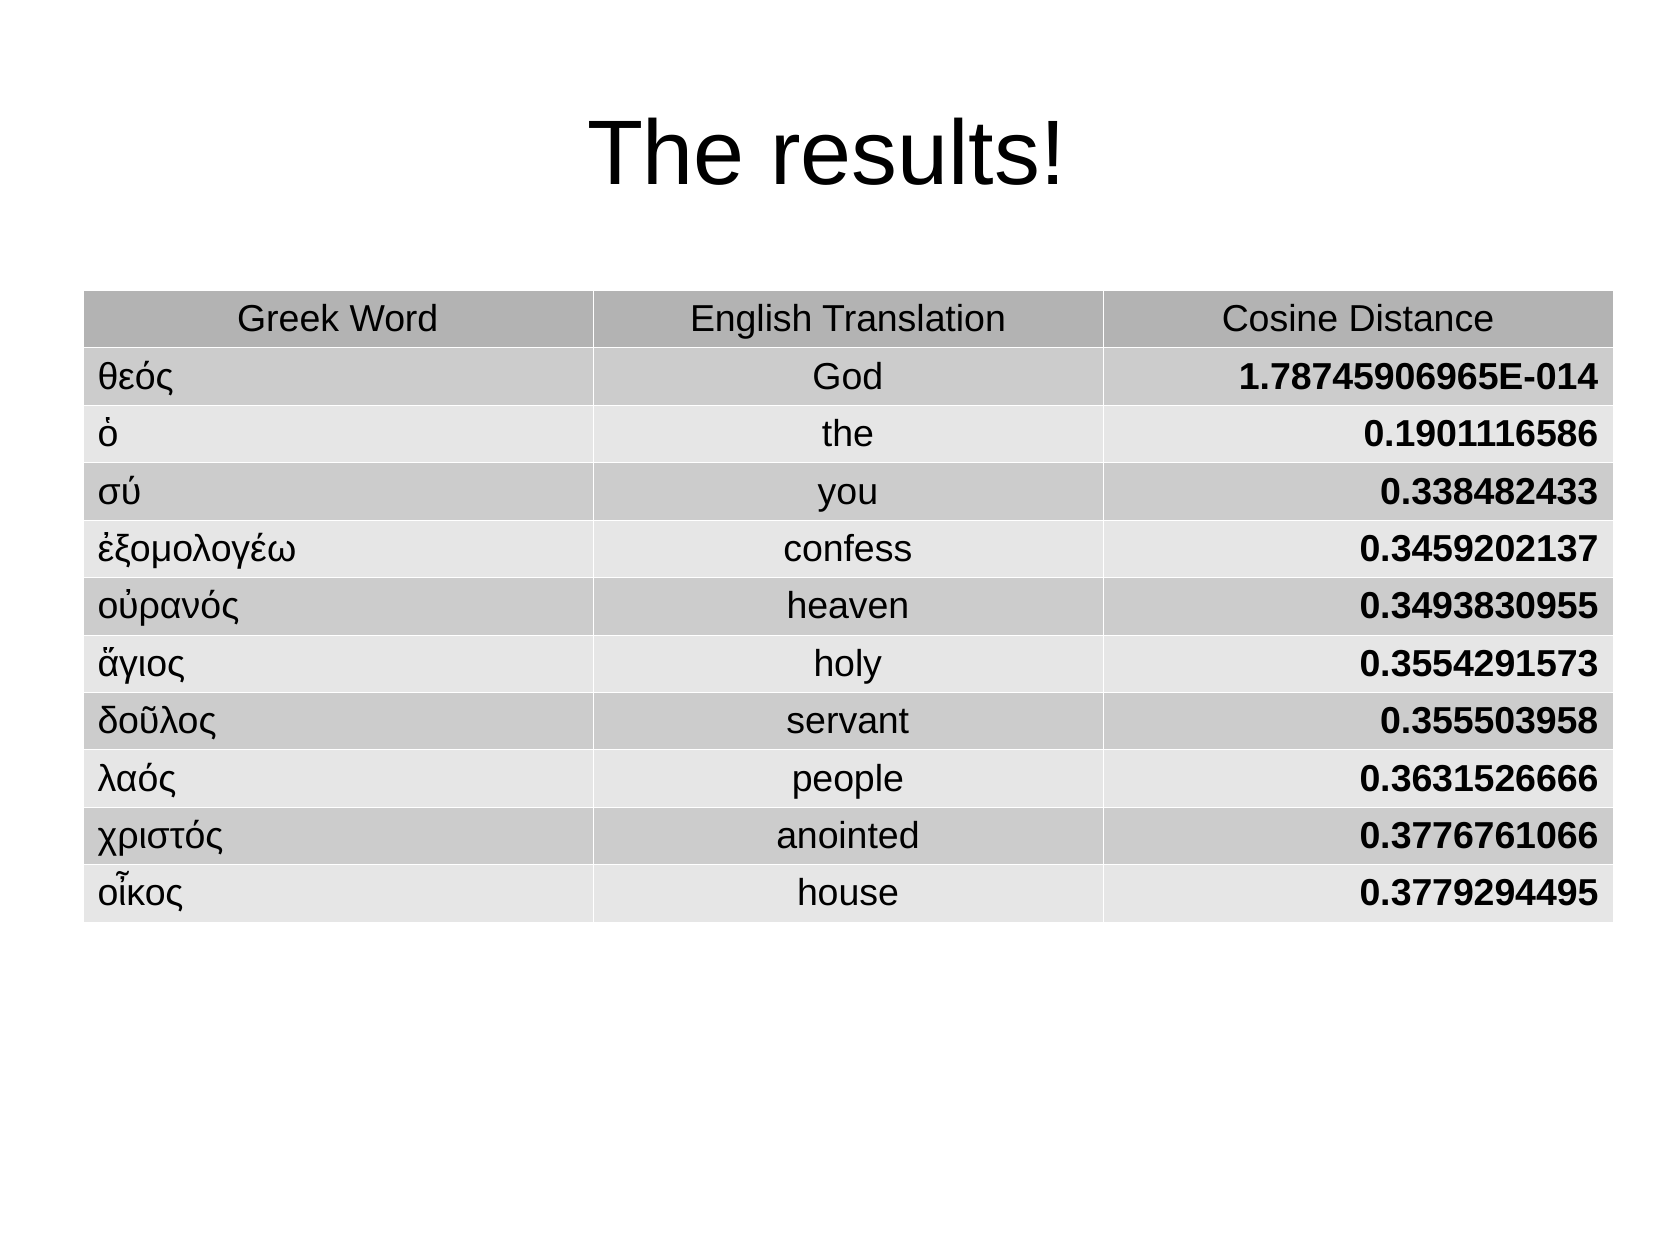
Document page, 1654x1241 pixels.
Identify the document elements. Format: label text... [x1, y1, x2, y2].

table_cell 0.3776761066 [1104, 808, 1613, 864]
table_cell οὐρανός [84, 578, 593, 635]
table_cell 0.3554291573 [1104, 636, 1613, 692]
title The results! [82, 49, 1571, 257]
table_cell house [594, 865, 1103, 922]
table_cell 0.355503958 [1104, 693, 1613, 749]
table_cell 0.338482433 [1104, 463, 1613, 520]
table_cell holy [594, 636, 1103, 692]
table_header Cosine Distance [1104, 291, 1613, 347]
table_cell λαός [84, 750, 593, 807]
table_cell χριστός [84, 808, 593, 864]
table_cell 0.1901116586 [1104, 406, 1613, 462]
table_cell heaven [594, 578, 1103, 635]
table_cell 0.3459202137 [1104, 521, 1613, 577]
table_cell θεός [84, 348, 593, 405]
table_cell 0.3779294495 [1104, 865, 1613, 922]
table_header Greek Word [84, 291, 593, 347]
table_cell σύ [84, 463, 593, 520]
table_cell ὁ [84, 406, 593, 462]
table_cell anointed [594, 808, 1103, 864]
table_cell the [594, 406, 1103, 462]
table_cell 1.78745906965E-014 [1104, 348, 1613, 405]
table_cell God [594, 348, 1103, 405]
table_cell 0.3631526666 [1104, 750, 1613, 807]
table_cell δοῦλος [84, 693, 593, 749]
table_cell 0.3493830955 [1104, 578, 1613, 635]
table_cell οἶκος [84, 865, 593, 922]
table_header English Translation [594, 291, 1103, 347]
table_cell ἅγιος [84, 636, 593, 692]
table_cell you [594, 463, 1103, 520]
table_cell people [594, 750, 1103, 807]
table_cell servant [594, 693, 1103, 749]
table_cell ἐξομολογέω [84, 521, 593, 577]
table_cell confess [594, 521, 1103, 577]
